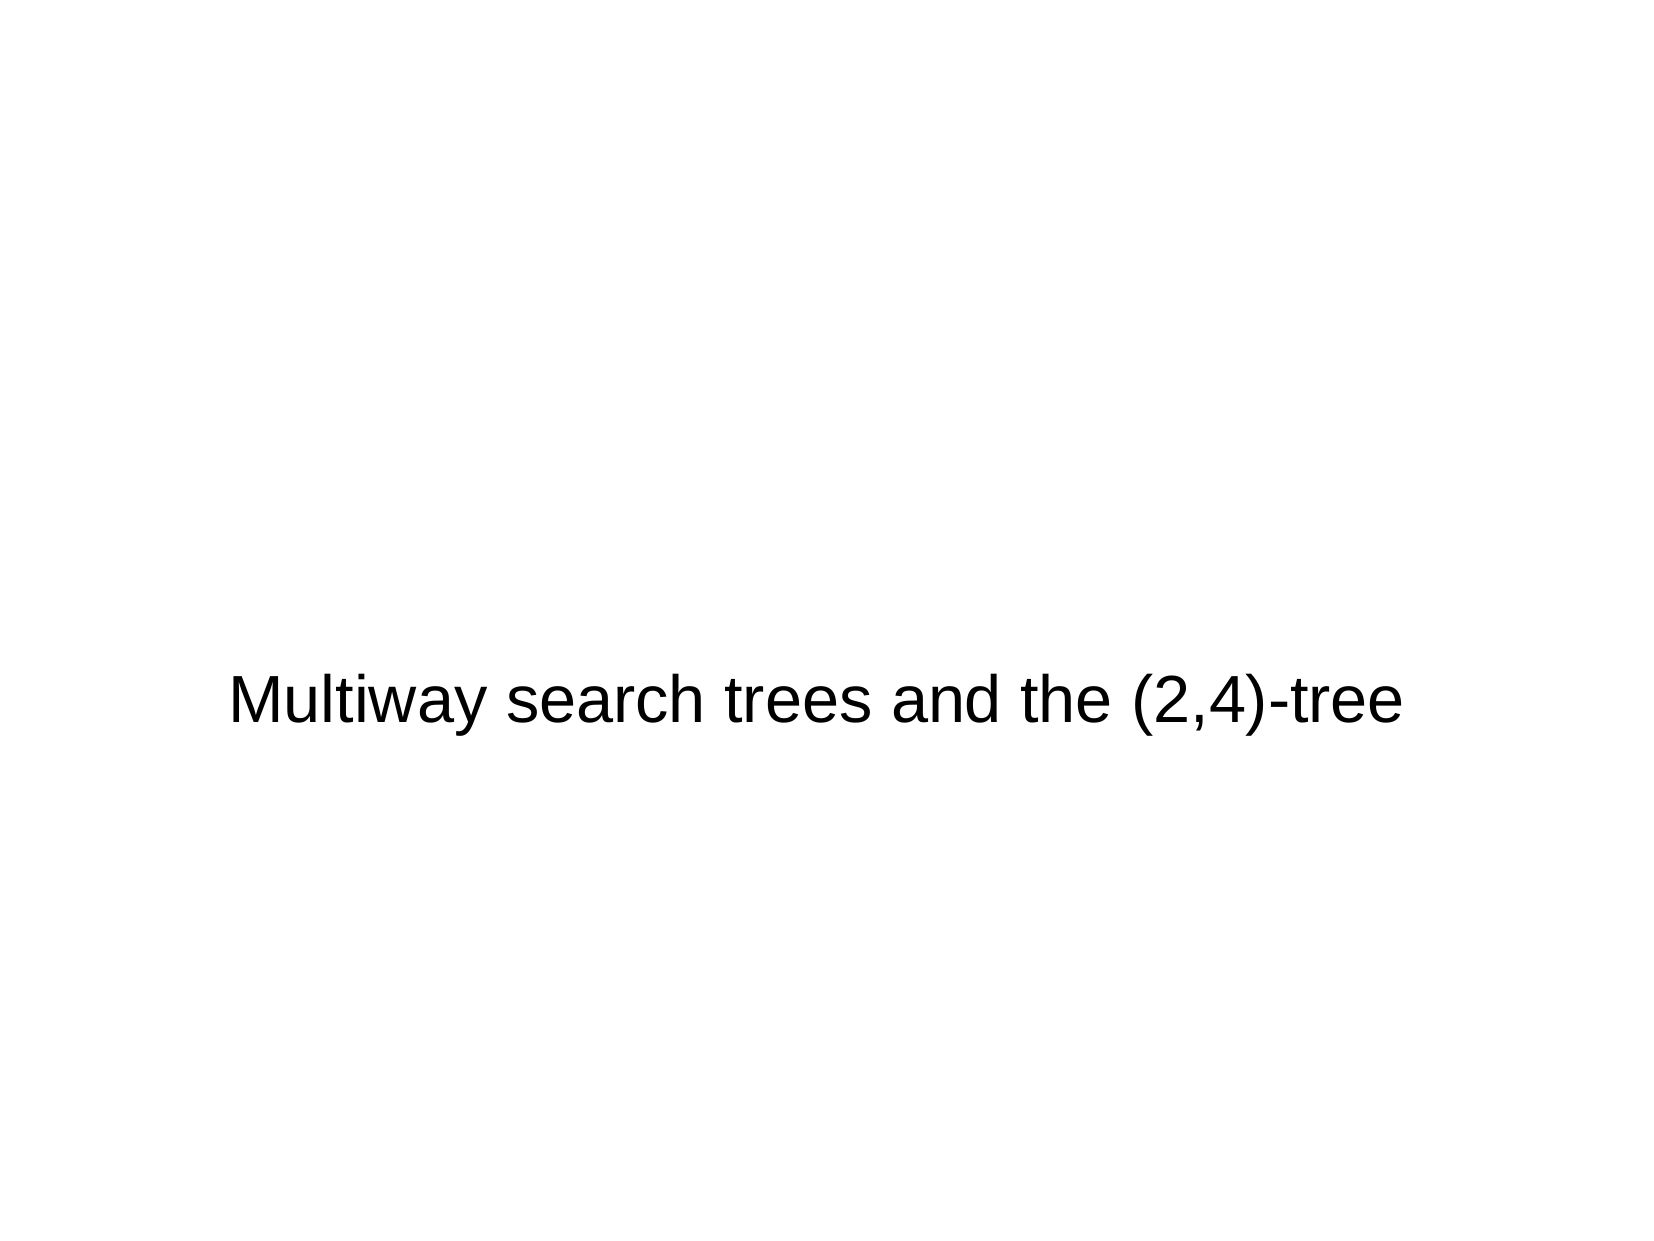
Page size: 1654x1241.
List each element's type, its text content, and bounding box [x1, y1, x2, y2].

subtitle Multiway search trees and the (2,4)-tree [82, 297, 1571, 1102]
